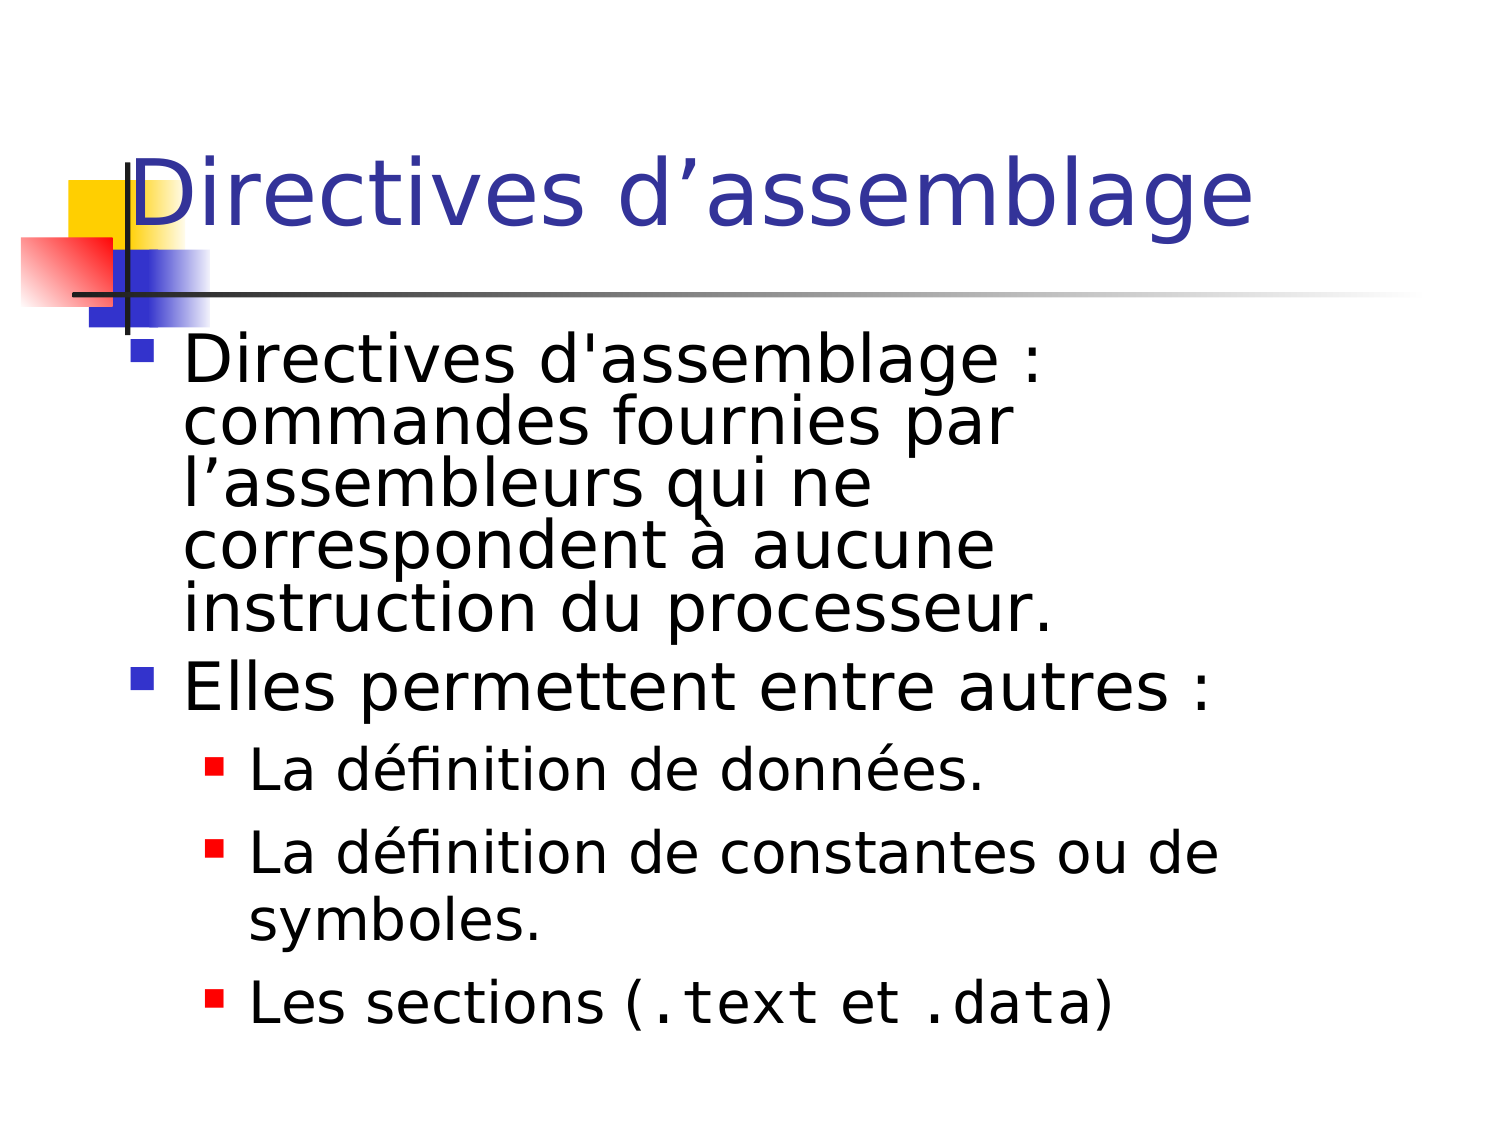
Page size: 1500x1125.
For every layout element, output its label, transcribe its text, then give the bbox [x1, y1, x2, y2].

list Directives d'assemblage : commandes fournies par l’assembleurs qui ne correspondent à aucune instruction du processeur. Elles permettent entre autres : La définition de données. La définition de constantes ou de symboles. Les sections (.text et .data) [112, 324, 1388, 1125]
title Directives d’assemblage [112, 99, 1388, 288]
